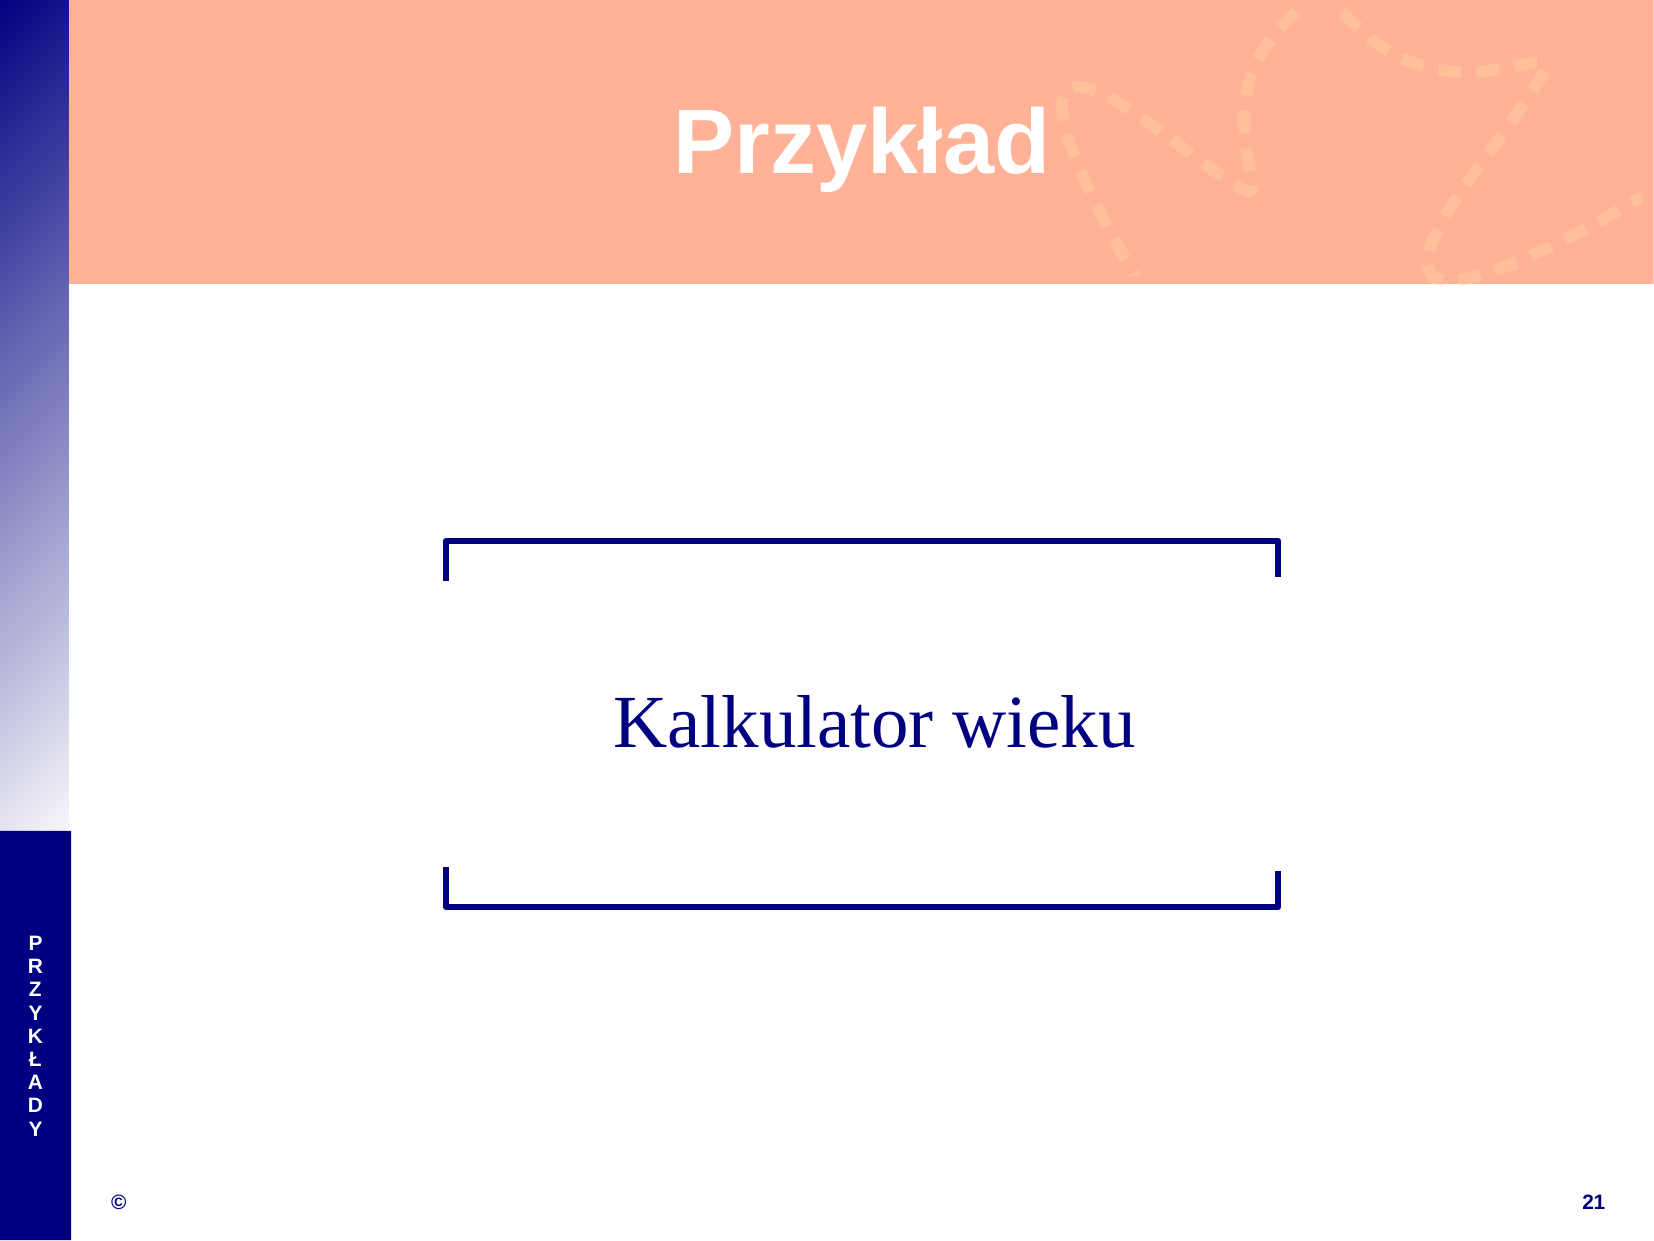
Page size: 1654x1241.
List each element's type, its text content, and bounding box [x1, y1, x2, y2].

text_box Kalkulator wieku [461, 513, 1263, 931]
title Przykład [70, 37, 1654, 246]
text_box P R Z Y K Ł A D Y [0, 831, 71, 1241]
